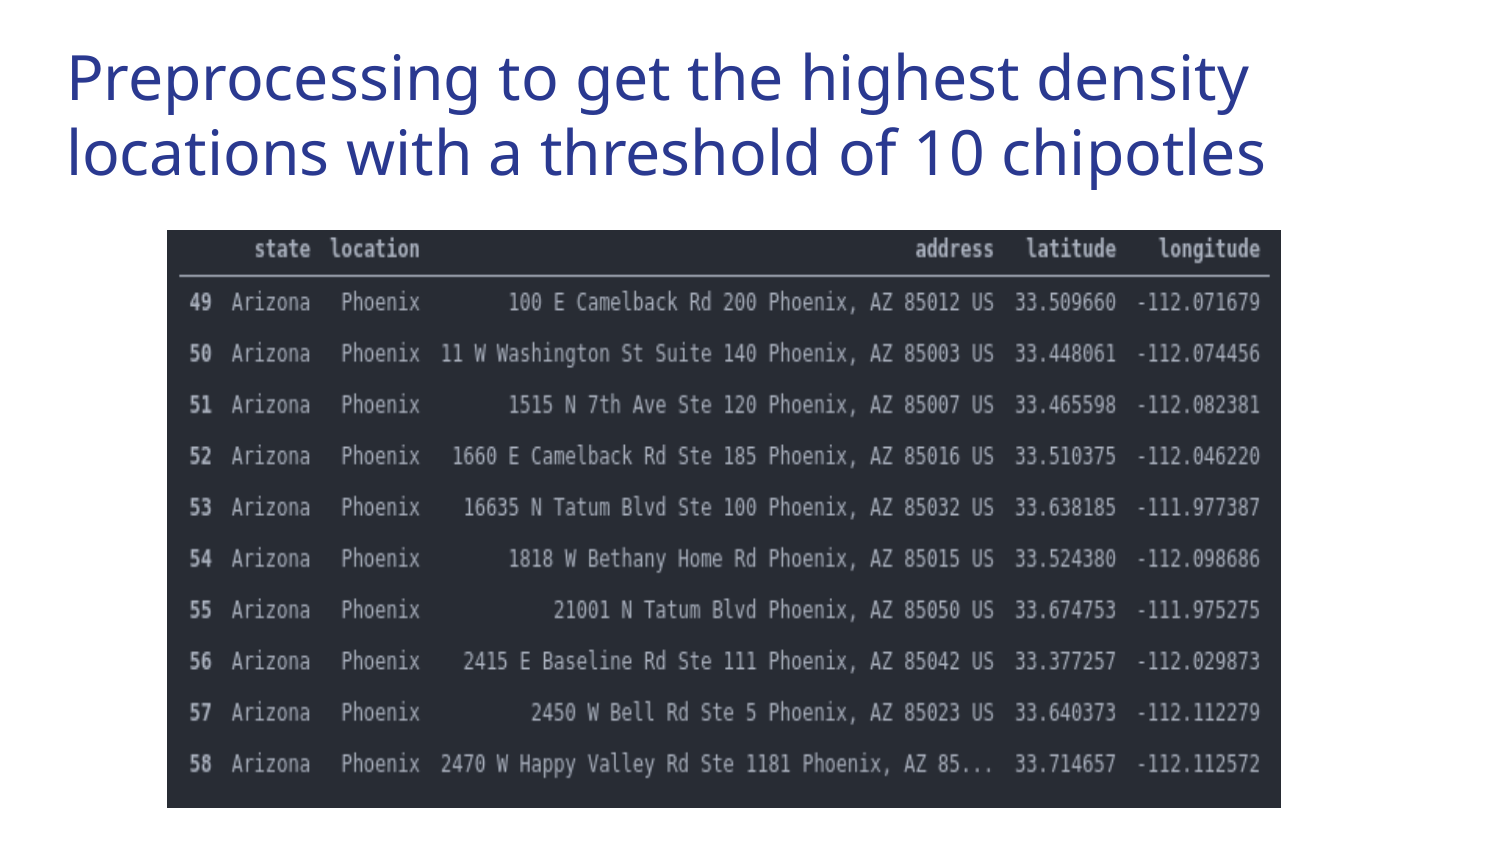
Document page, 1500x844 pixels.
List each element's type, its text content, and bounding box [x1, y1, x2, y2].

title Preprocessing to get the highest density locations with a threshold of 10 chipotles [51, 23, 1449, 123]
picture [167, 230, 1281, 808]
